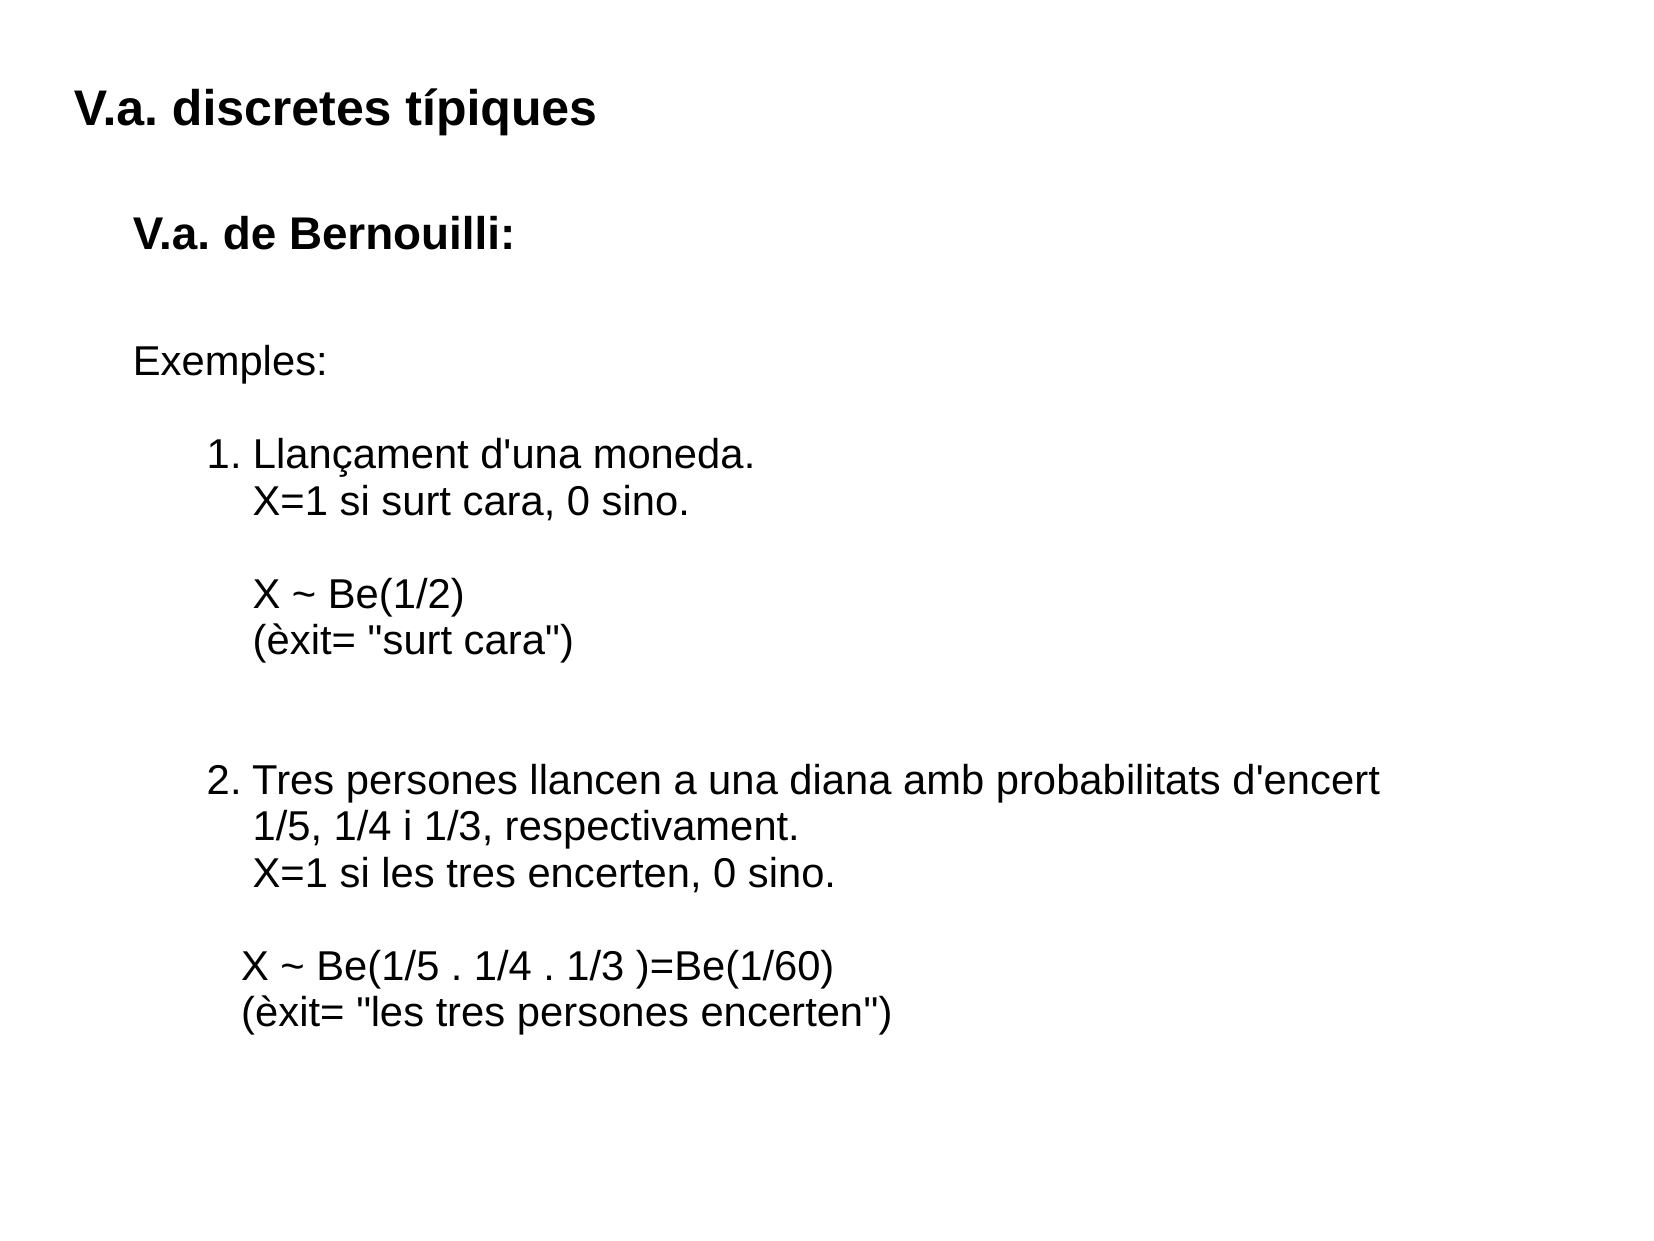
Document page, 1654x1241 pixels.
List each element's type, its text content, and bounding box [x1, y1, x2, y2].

text_box Exemples: 1. Llançament d'una moneda. X=1 si surt cara, 0 sino. X ~ Be(1/2) (èxit= "surt cara") 2. Tres persones llancen a una diana amb probabilitats d'encert 1/5, 1/4 i 1/3, respectivament. X=1 si les tres encerten, 0 sino. X ~ Be(1/5 . 1/4 . 1/3 )=Be(1/60) (èxit= "les tres persones encerten") [118, 330, 1654, 1221]
text_box V.a. de Bernouilli: [118, 200, 1565, 330]
text_box V.a. discretes típiques [59, 72, 739, 145]
